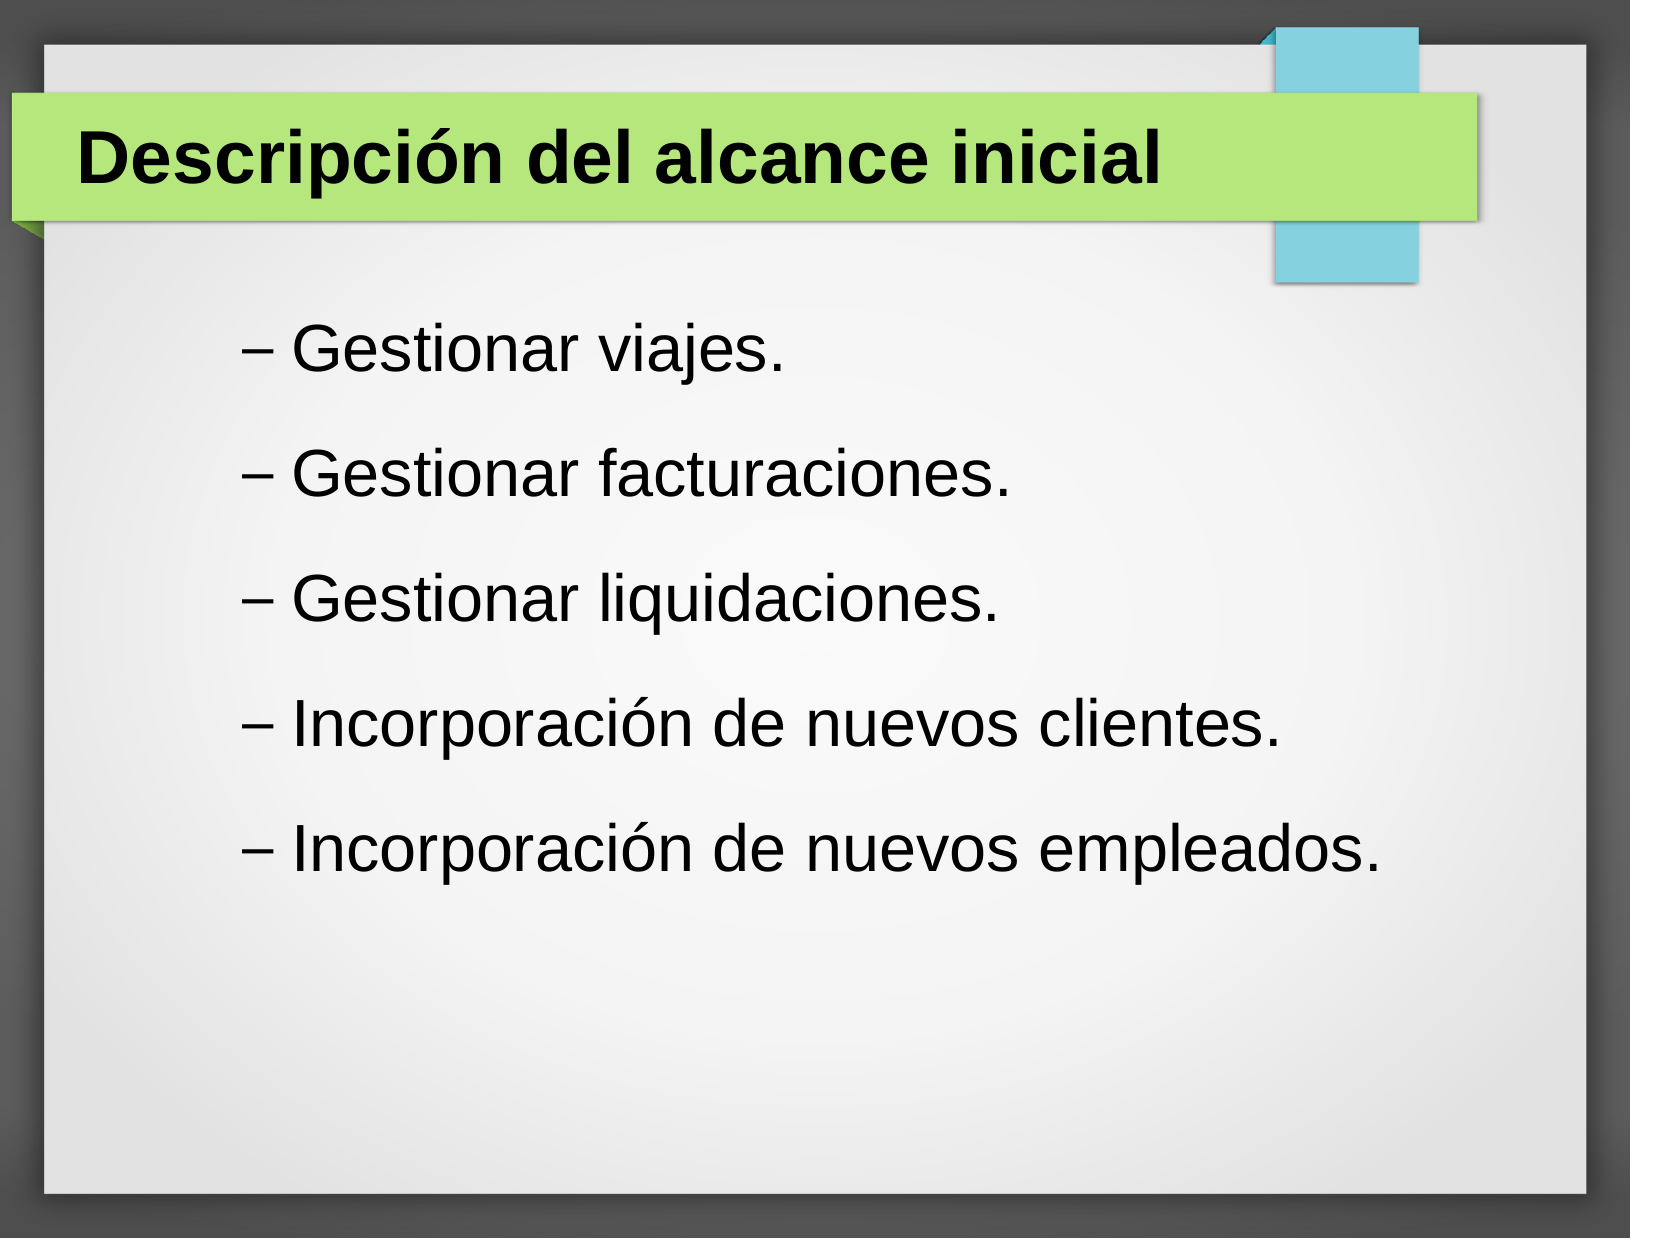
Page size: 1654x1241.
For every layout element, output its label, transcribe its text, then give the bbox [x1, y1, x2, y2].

text_box Descripción del alcance inicial [76, 94, 1258, 213]
text_box Gestionar viajes. Gestionar facturaciones. Gestionar liquidaciones. Incorporación de nuevos clientes. Incorporación de nuevos empleados. [149, 305, 1412, 1042]
picture [0, 0, 1630, 1238]
